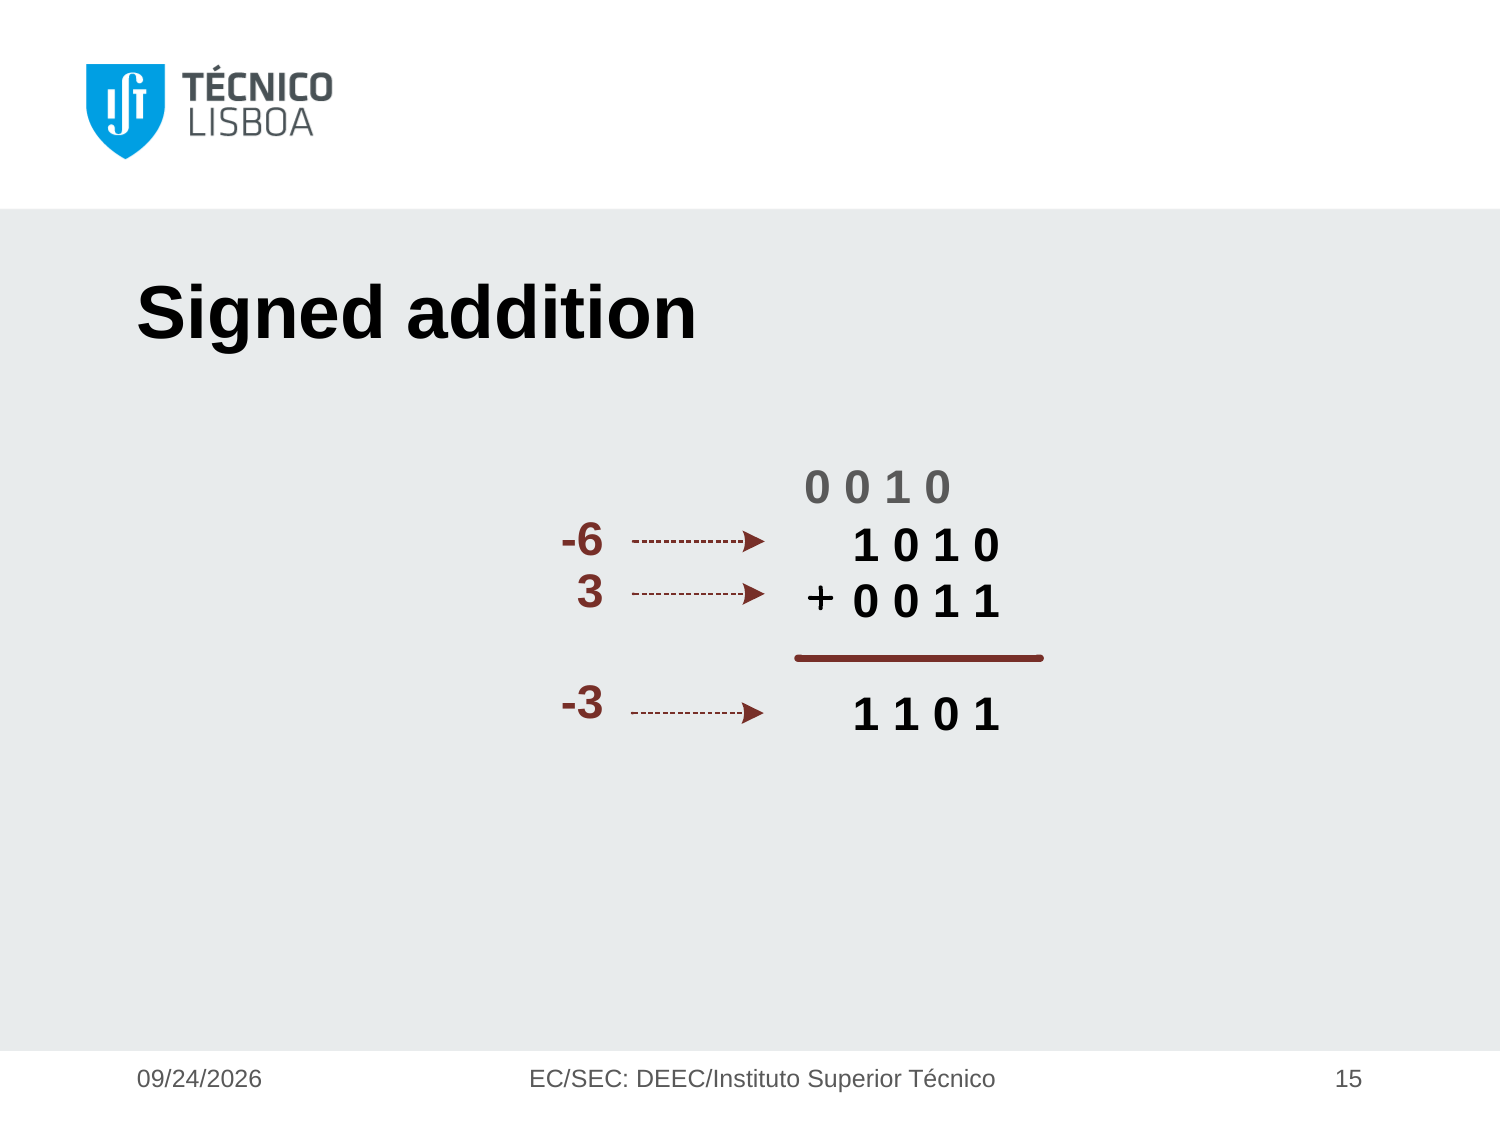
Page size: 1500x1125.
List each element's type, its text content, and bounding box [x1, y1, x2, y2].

slide_number <number> [1077, 1052, 1378, 1103]
picture [0, 0, 1500, 1125]
title Signed addition [121, 237, 1378, 381]
footer EC/SEC: DEEC/Instituto Superior Técnico [512, 1052, 1021, 1103]
slide_number 10/08/2018 [121, 1052, 425, 1103]
